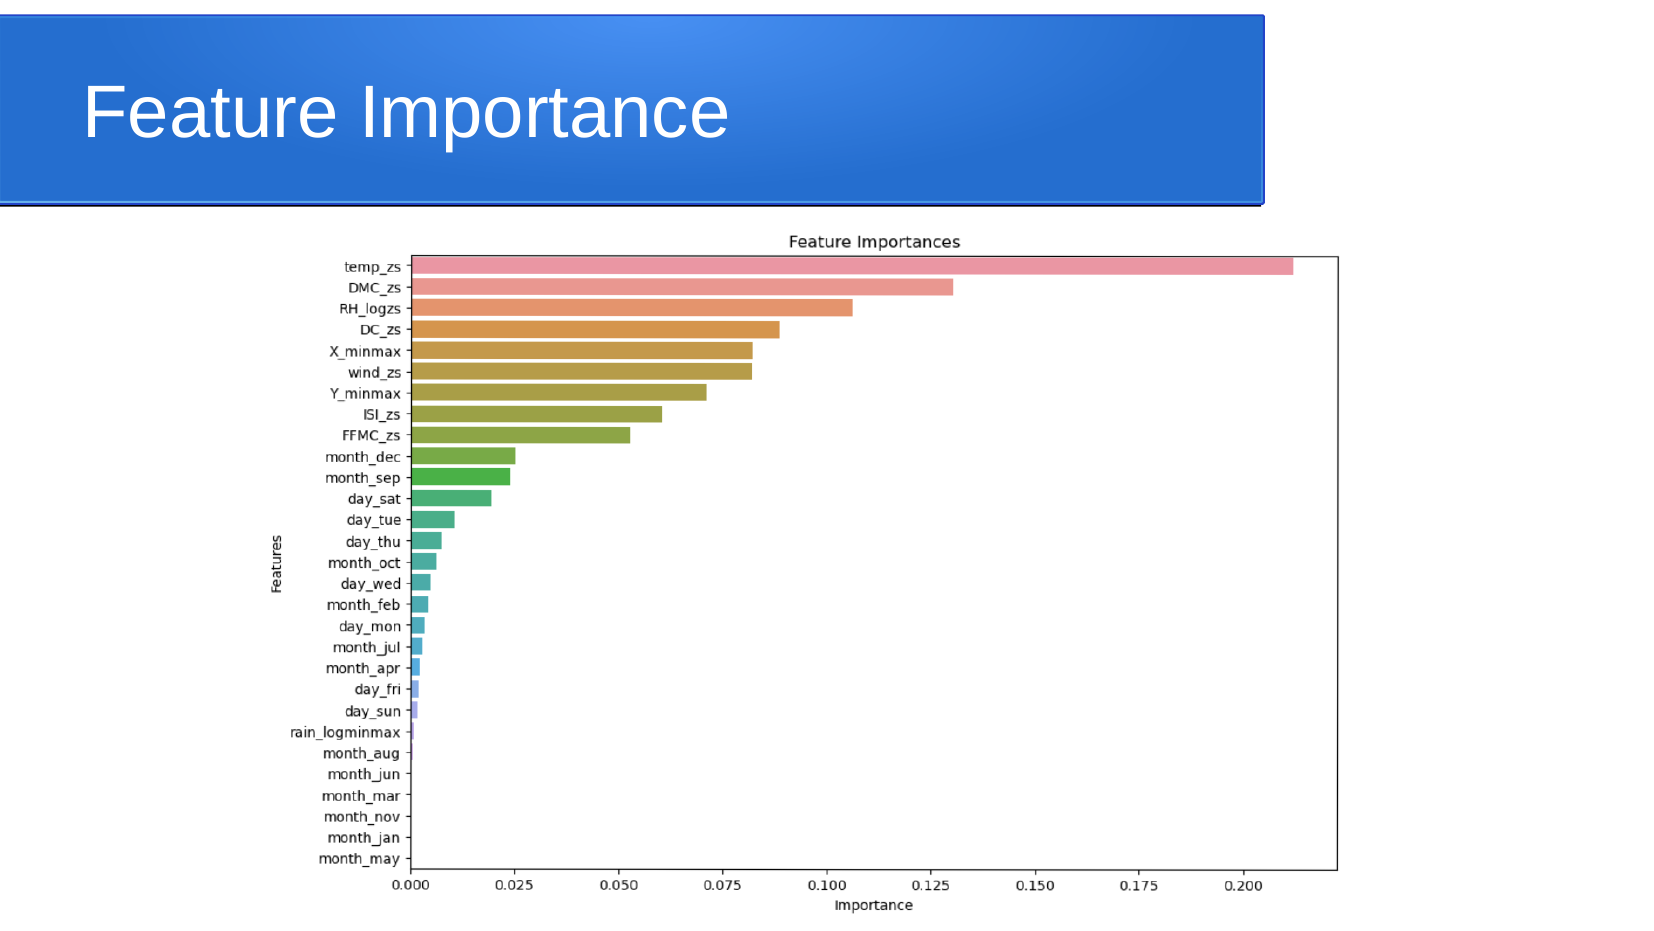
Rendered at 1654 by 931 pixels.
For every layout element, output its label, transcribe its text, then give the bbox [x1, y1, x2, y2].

title Feature Importance [82, 35, 1235, 189]
picture [259, 224, 1347, 922]
